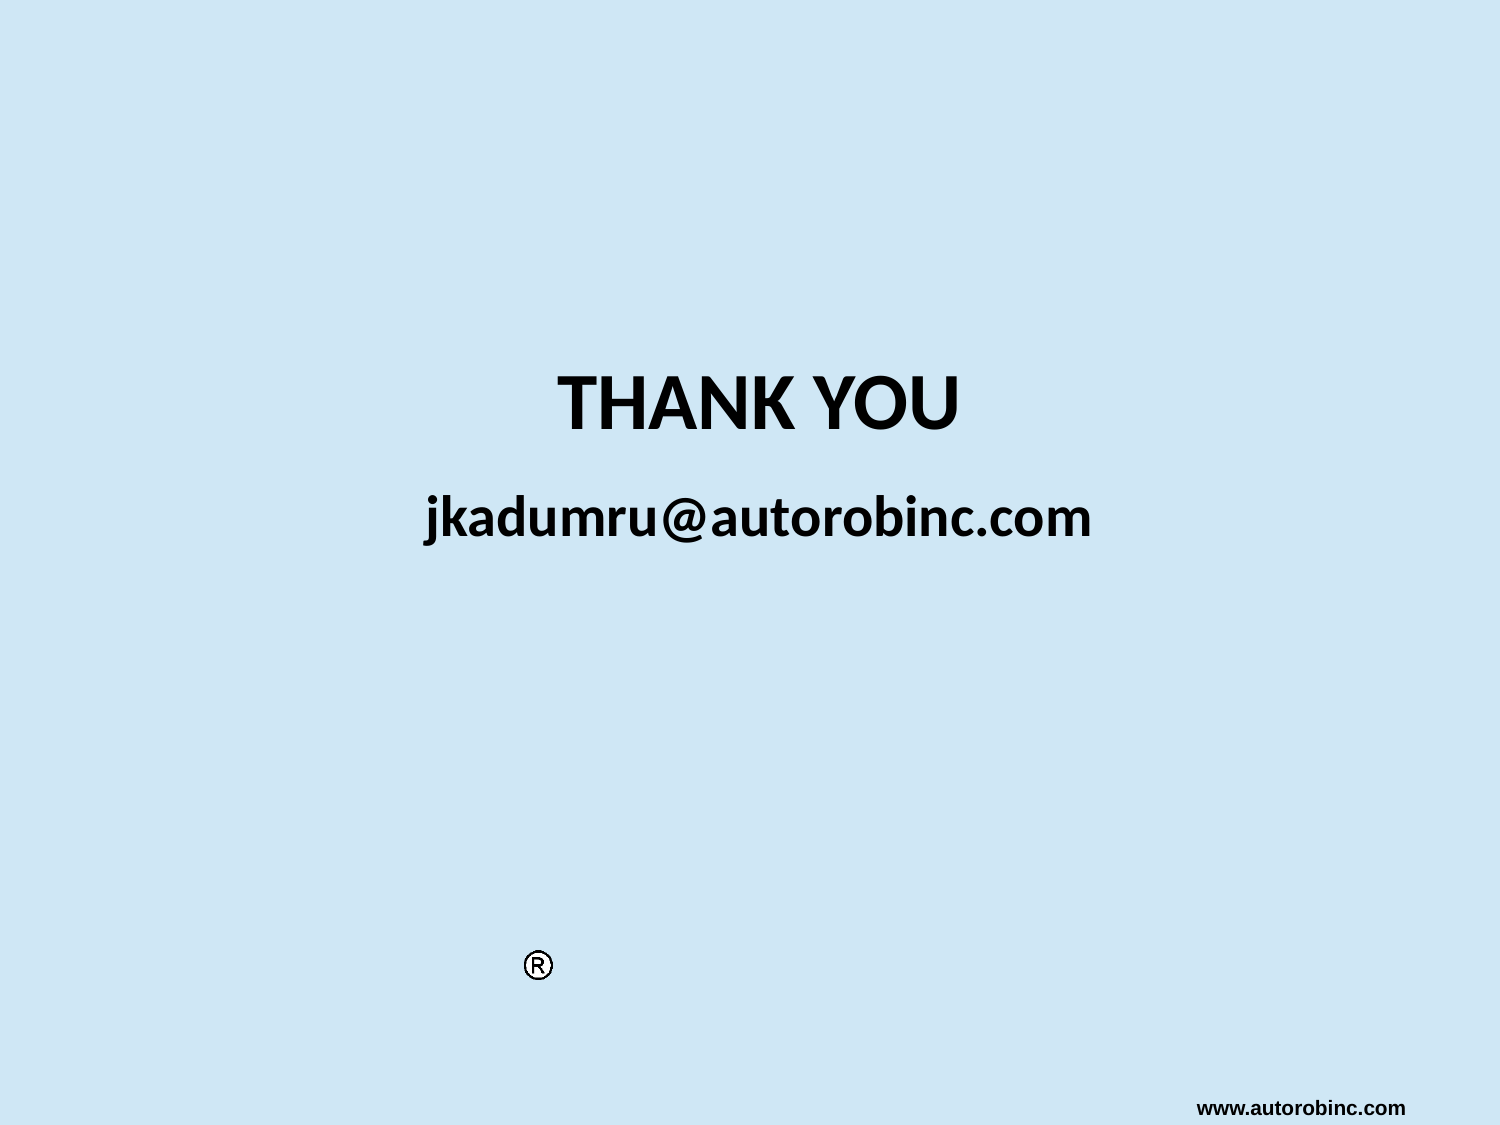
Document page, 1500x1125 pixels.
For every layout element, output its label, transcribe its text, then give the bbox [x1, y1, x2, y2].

text_box jkadumru@autorobinc.com [361, 478, 1158, 558]
picture [522, 950, 553, 980]
text_box THANK YOU [361, 352, 1158, 431]
